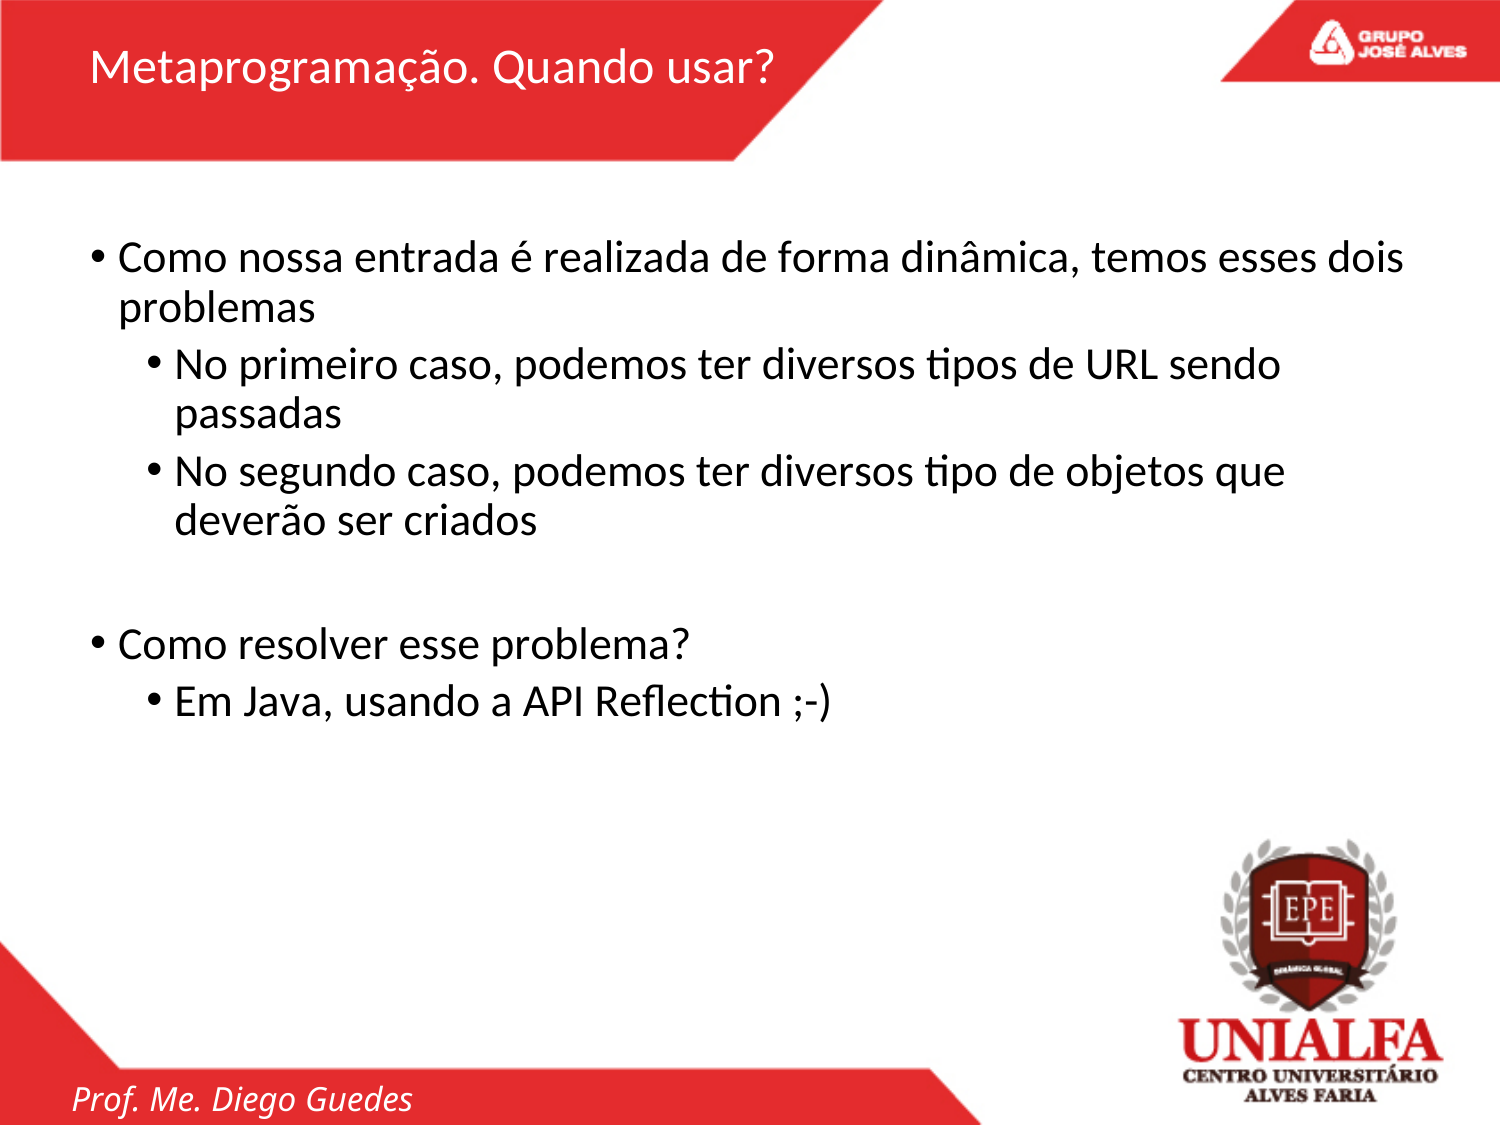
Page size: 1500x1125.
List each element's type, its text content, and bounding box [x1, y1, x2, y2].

picture [0, 0, 1500, 1125]
text_box Prof. Me. Diego Guedes [56, 1070, 711, 1125]
text_box Metaprogramação. Quando usar? [75, 25, 805, 101]
list Como nossa entrada é realizada de forma dinâmica, temos esses dois problemas No primeiro caso, podemos ter diversos tipos de URL sendo passadas No segundo caso, podemos ter diversos tipo de objetos que deverão ser criados Como resolver esse problema? Em Java, usando a API Reflection ;-) [75, 225, 1426, 933]
